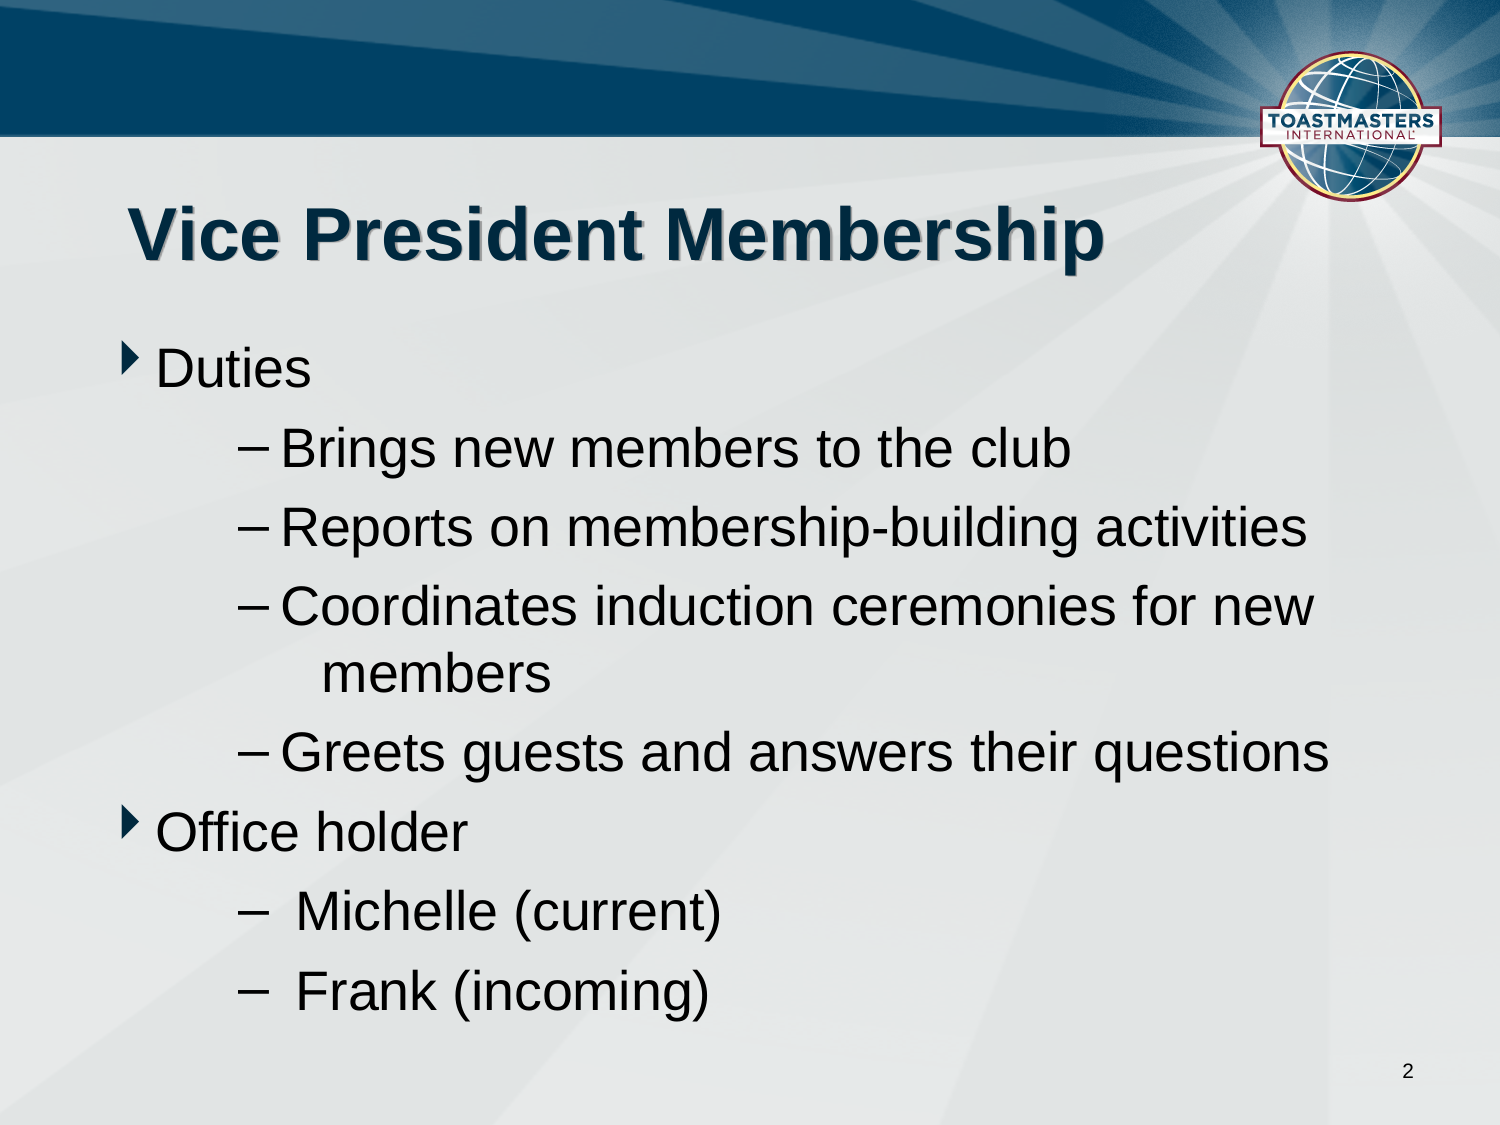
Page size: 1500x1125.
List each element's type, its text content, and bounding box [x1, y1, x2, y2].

text_box 2 [1387, 1050, 1428, 1091]
picture [0, 0, 1500, 1125]
list Duties Brings new members to the club Reports on membership-building activities Coordinates induction ceremonies for new members Greets guests and answers their questions Office holder Michelle (current) Frank (incoming) [90, 324, 1411, 1038]
title Vice President Membership [112, 149, 1388, 325]
